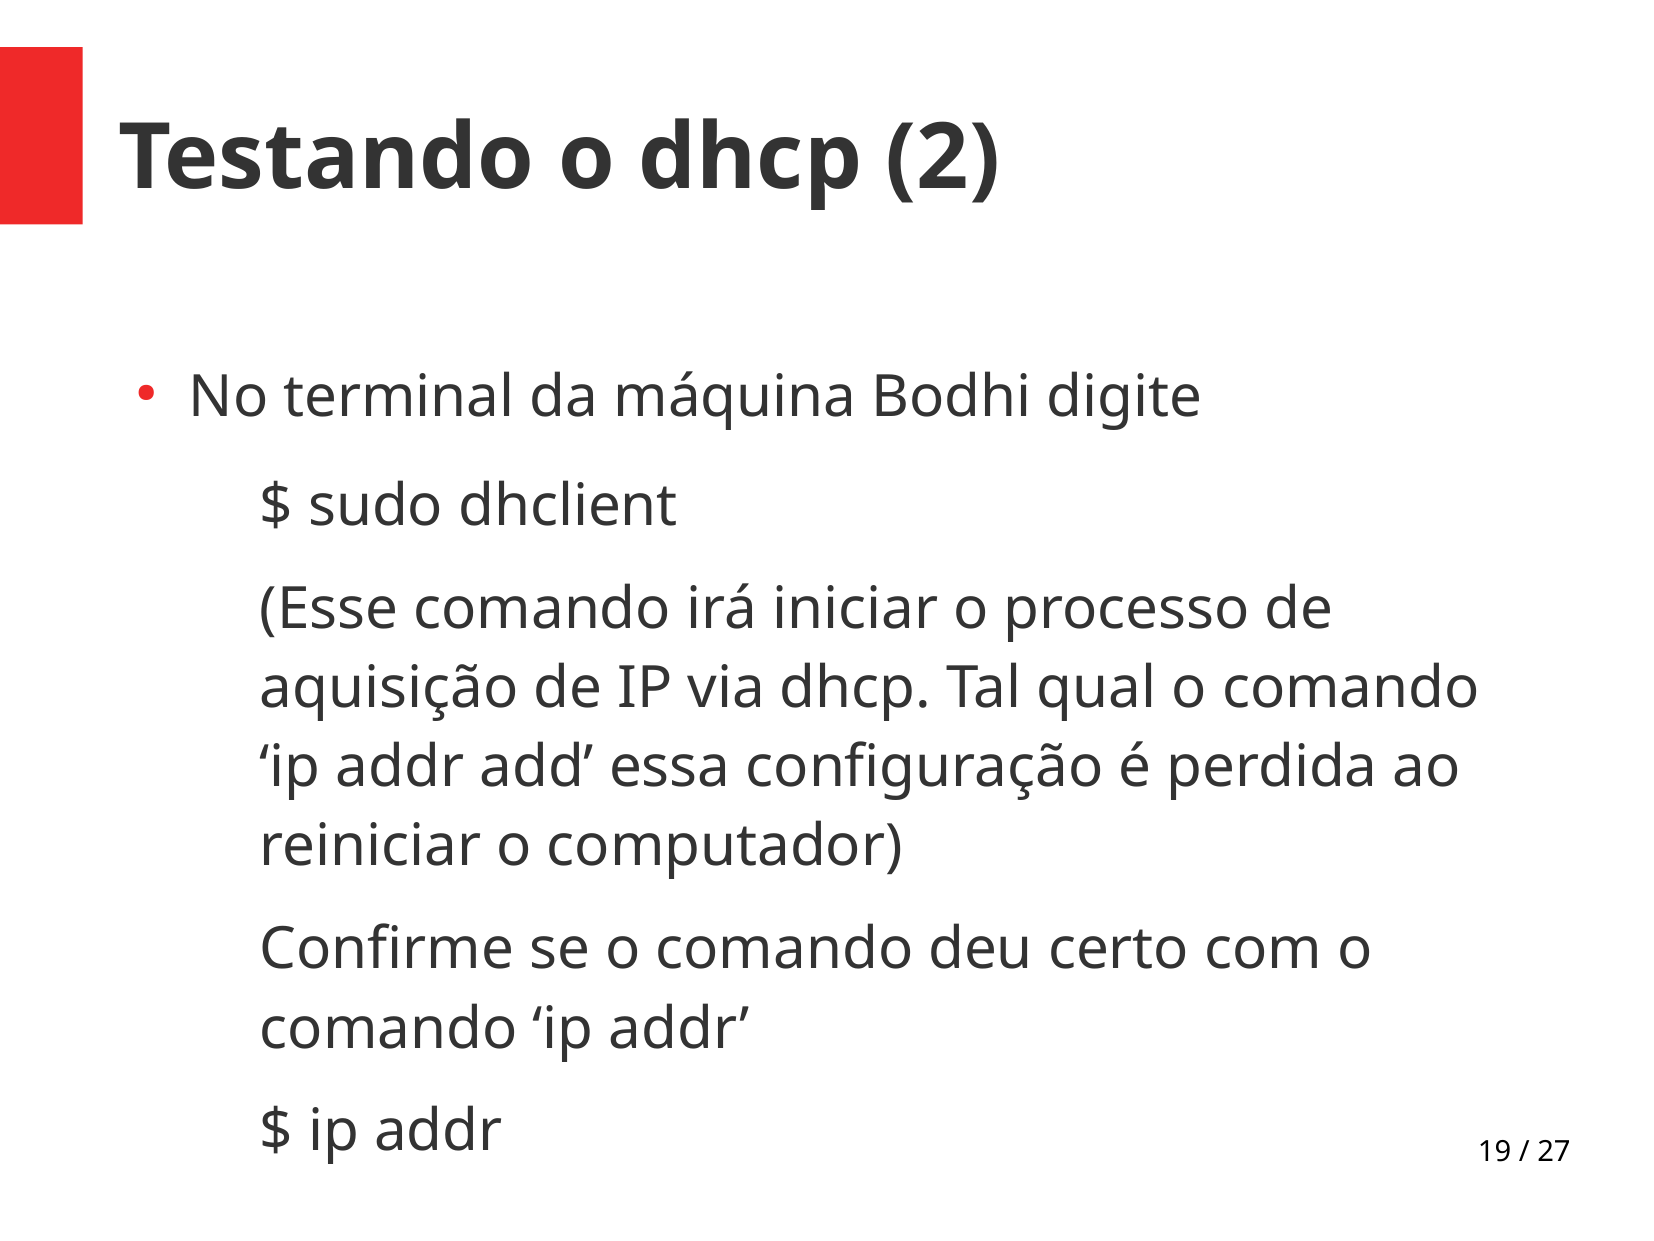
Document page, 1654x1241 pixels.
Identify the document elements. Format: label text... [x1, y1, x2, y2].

title Testando o dhcp (2) [118, 49, 1571, 257]
list No terminal da máquina Bodhi digite $ sudo dhclient (Esse comando irá iniciar o processo de aquisição de IP via dhcp. Tal qual o comando ‘ip addr add’ essa configuração é perdida ao reiniciar o computador) Confirme se o comando deu certo com o comando ‘ip addr’ $ ip addr [118, 354, 1536, 1074]
